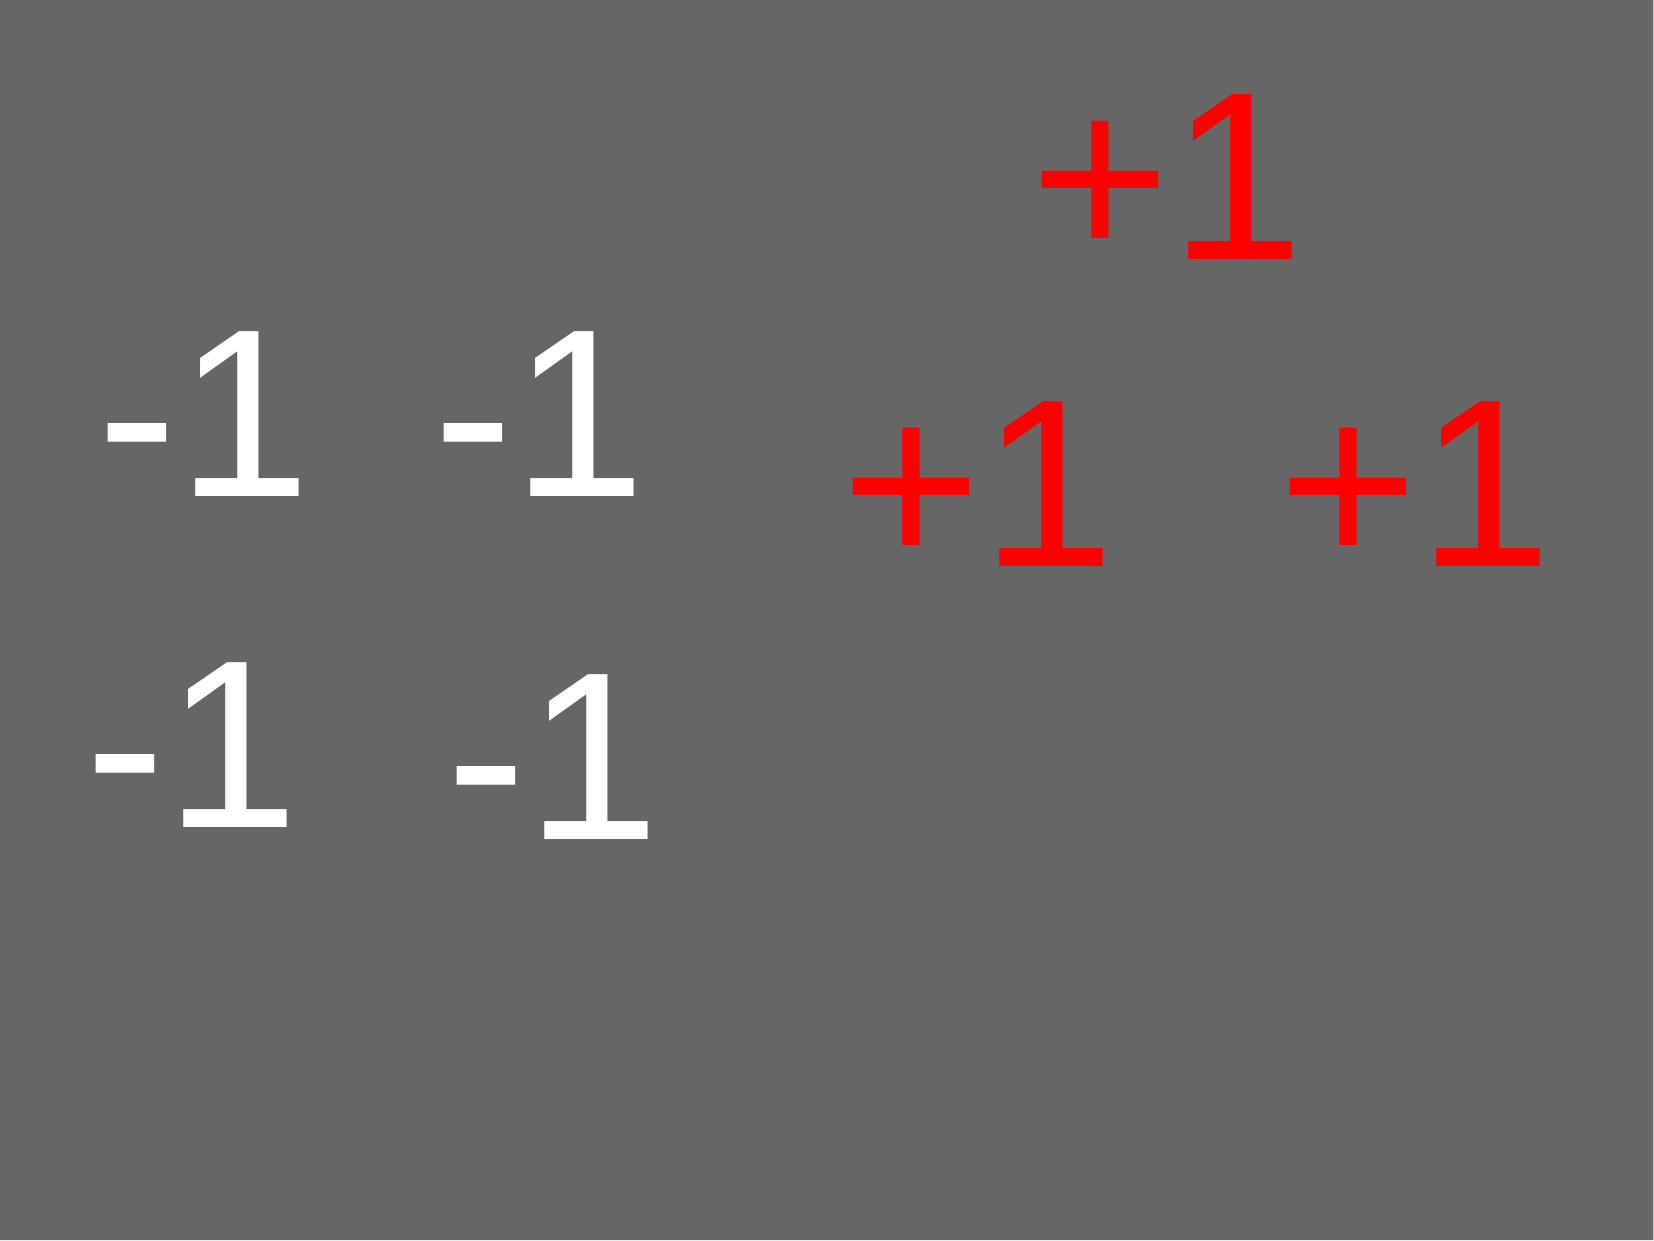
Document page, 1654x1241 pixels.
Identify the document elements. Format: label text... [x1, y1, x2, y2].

text_box -1 [418, 272, 755, 556]
text_box -1 [82, 272, 418, 556]
text_box -1 [70, 603, 407, 886]
text_box +1 [1015, 35, 1352, 318]
text_box -1 [432, 615, 768, 898]
text_box [0, 0, 1654, 1241]
text_box +1 [1263, 342, 1600, 625]
text_box +1 [826, 342, 1163, 625]
